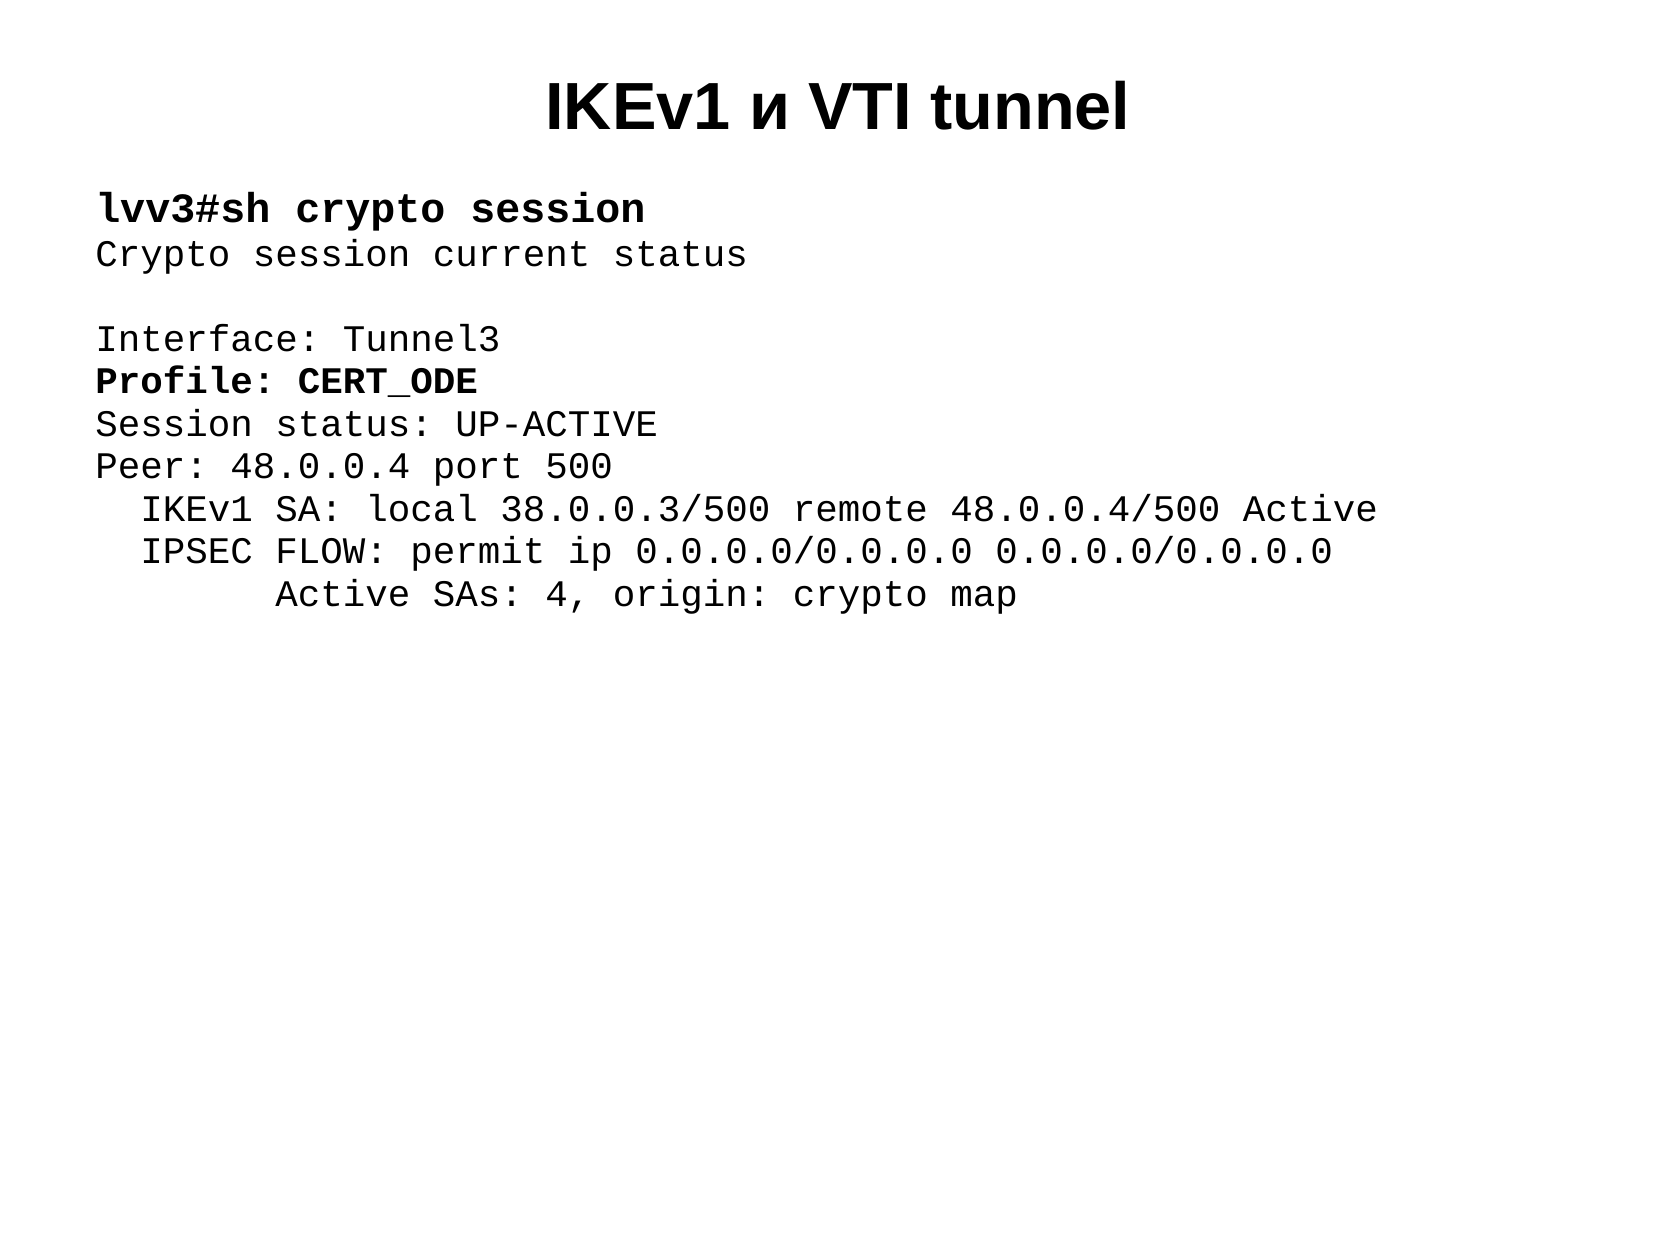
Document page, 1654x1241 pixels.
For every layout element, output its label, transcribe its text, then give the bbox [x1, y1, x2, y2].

list lvv3#sh crypto session Crypto session current status Interface: Tunnel3 Profile: CERT_ODE Session status: UP-ACTIVE Peer: 48.0.0.4 port 500 IKEv1 SA: local 38.0.0.3/500 remote 48.0.0.4/500 Active IPSEC FLOW: permit ip 0.0.0.0/0.0.0.0 0.0.0.0/0.0.0.0 Active SAs: 4, origin: crypto map [95, 187, 1538, 1208]
text_box IKEv1 и VTI tunnel [64, 37, 1613, 151]
